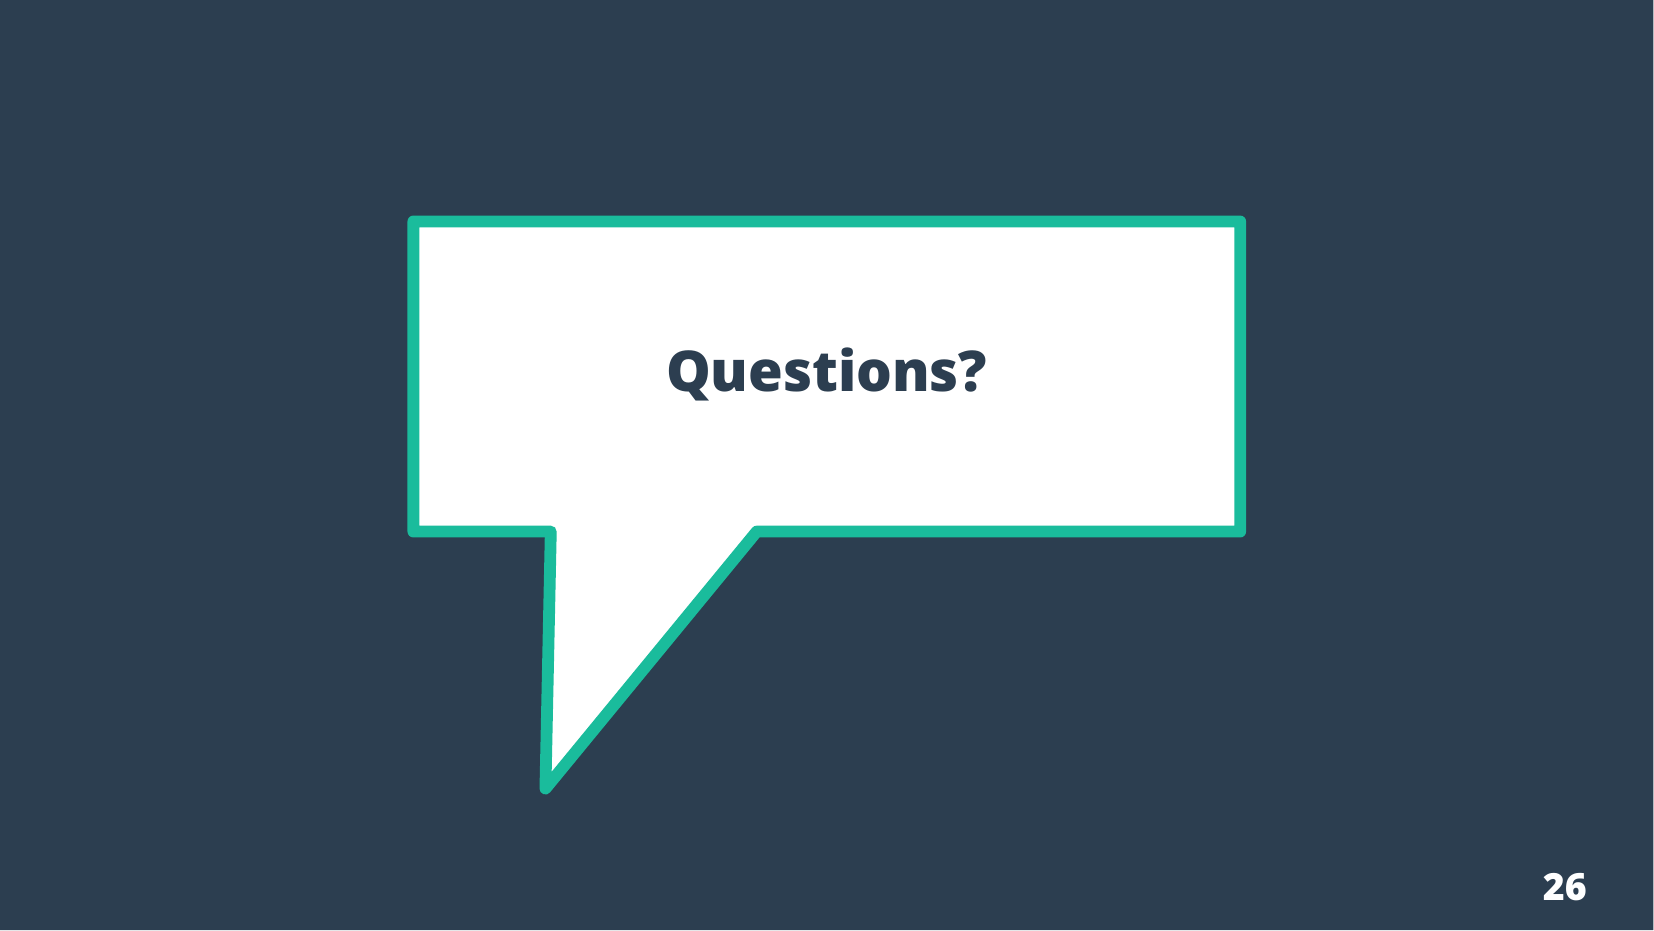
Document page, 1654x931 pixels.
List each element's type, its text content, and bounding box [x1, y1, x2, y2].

title Questions? [442, 236, 1211, 502]
